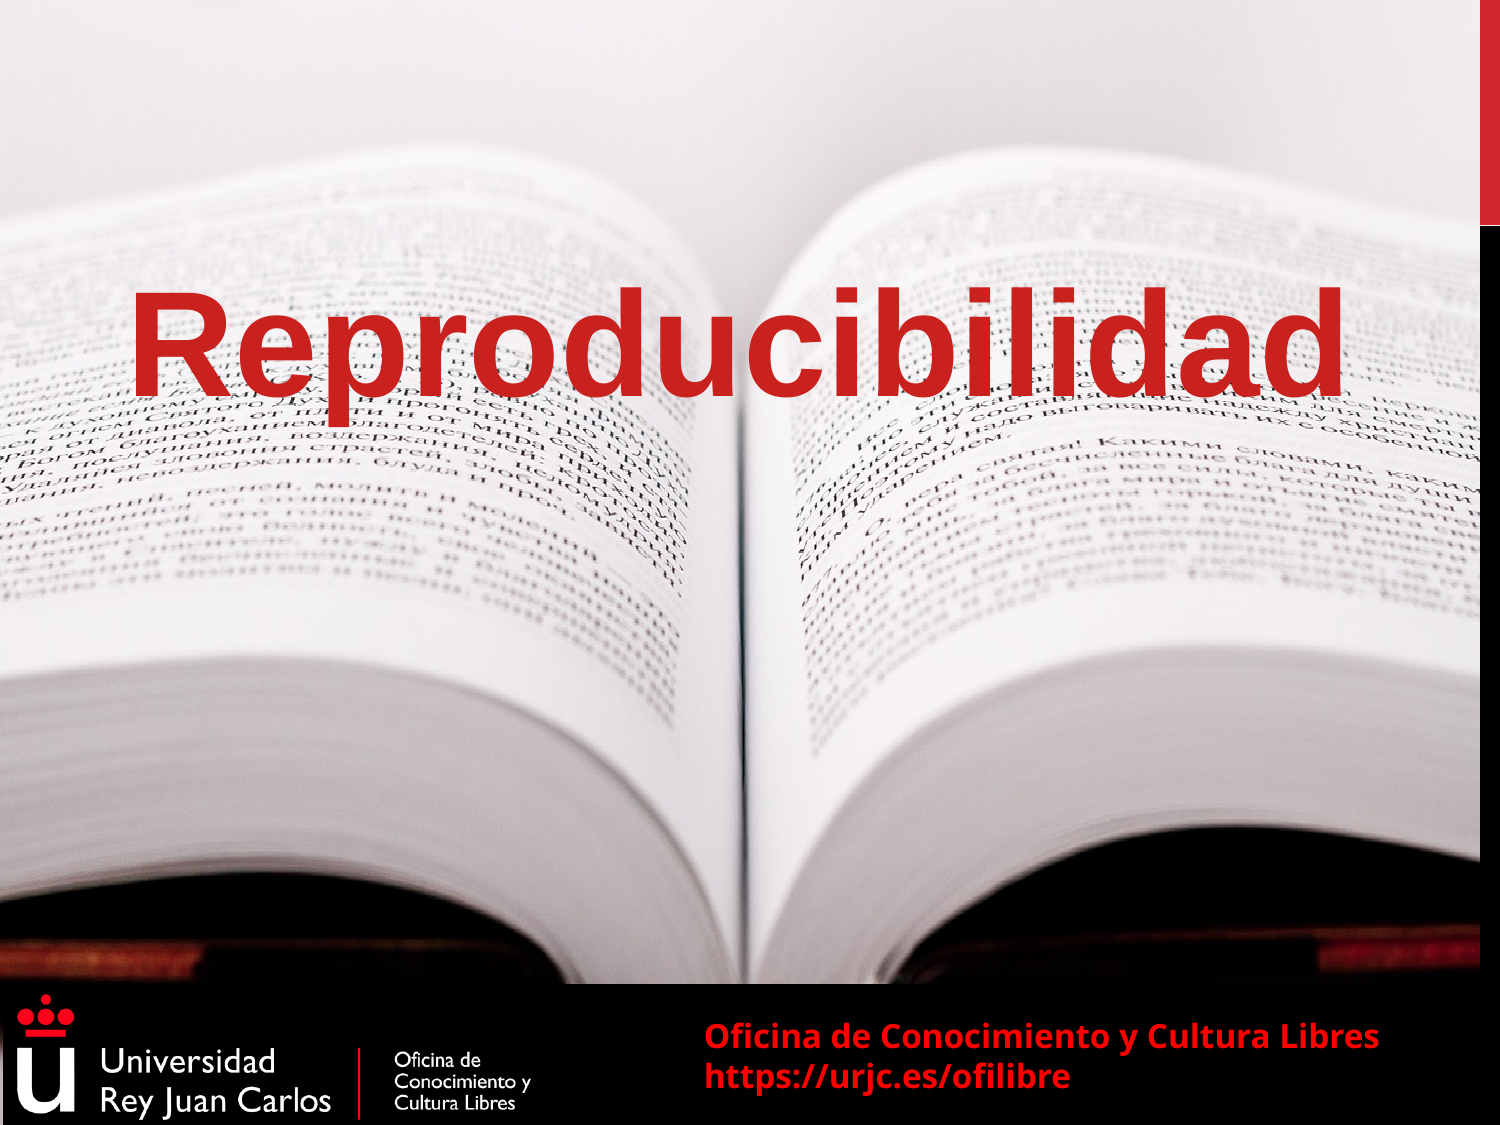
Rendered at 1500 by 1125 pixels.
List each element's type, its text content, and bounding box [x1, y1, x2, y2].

title [75, 285, 1425, 661]
picture [0, 0, 1500, 1125]
text_box Reproducibilidad [109, 253, 1370, 604]
picture [17, 994, 531, 1120]
